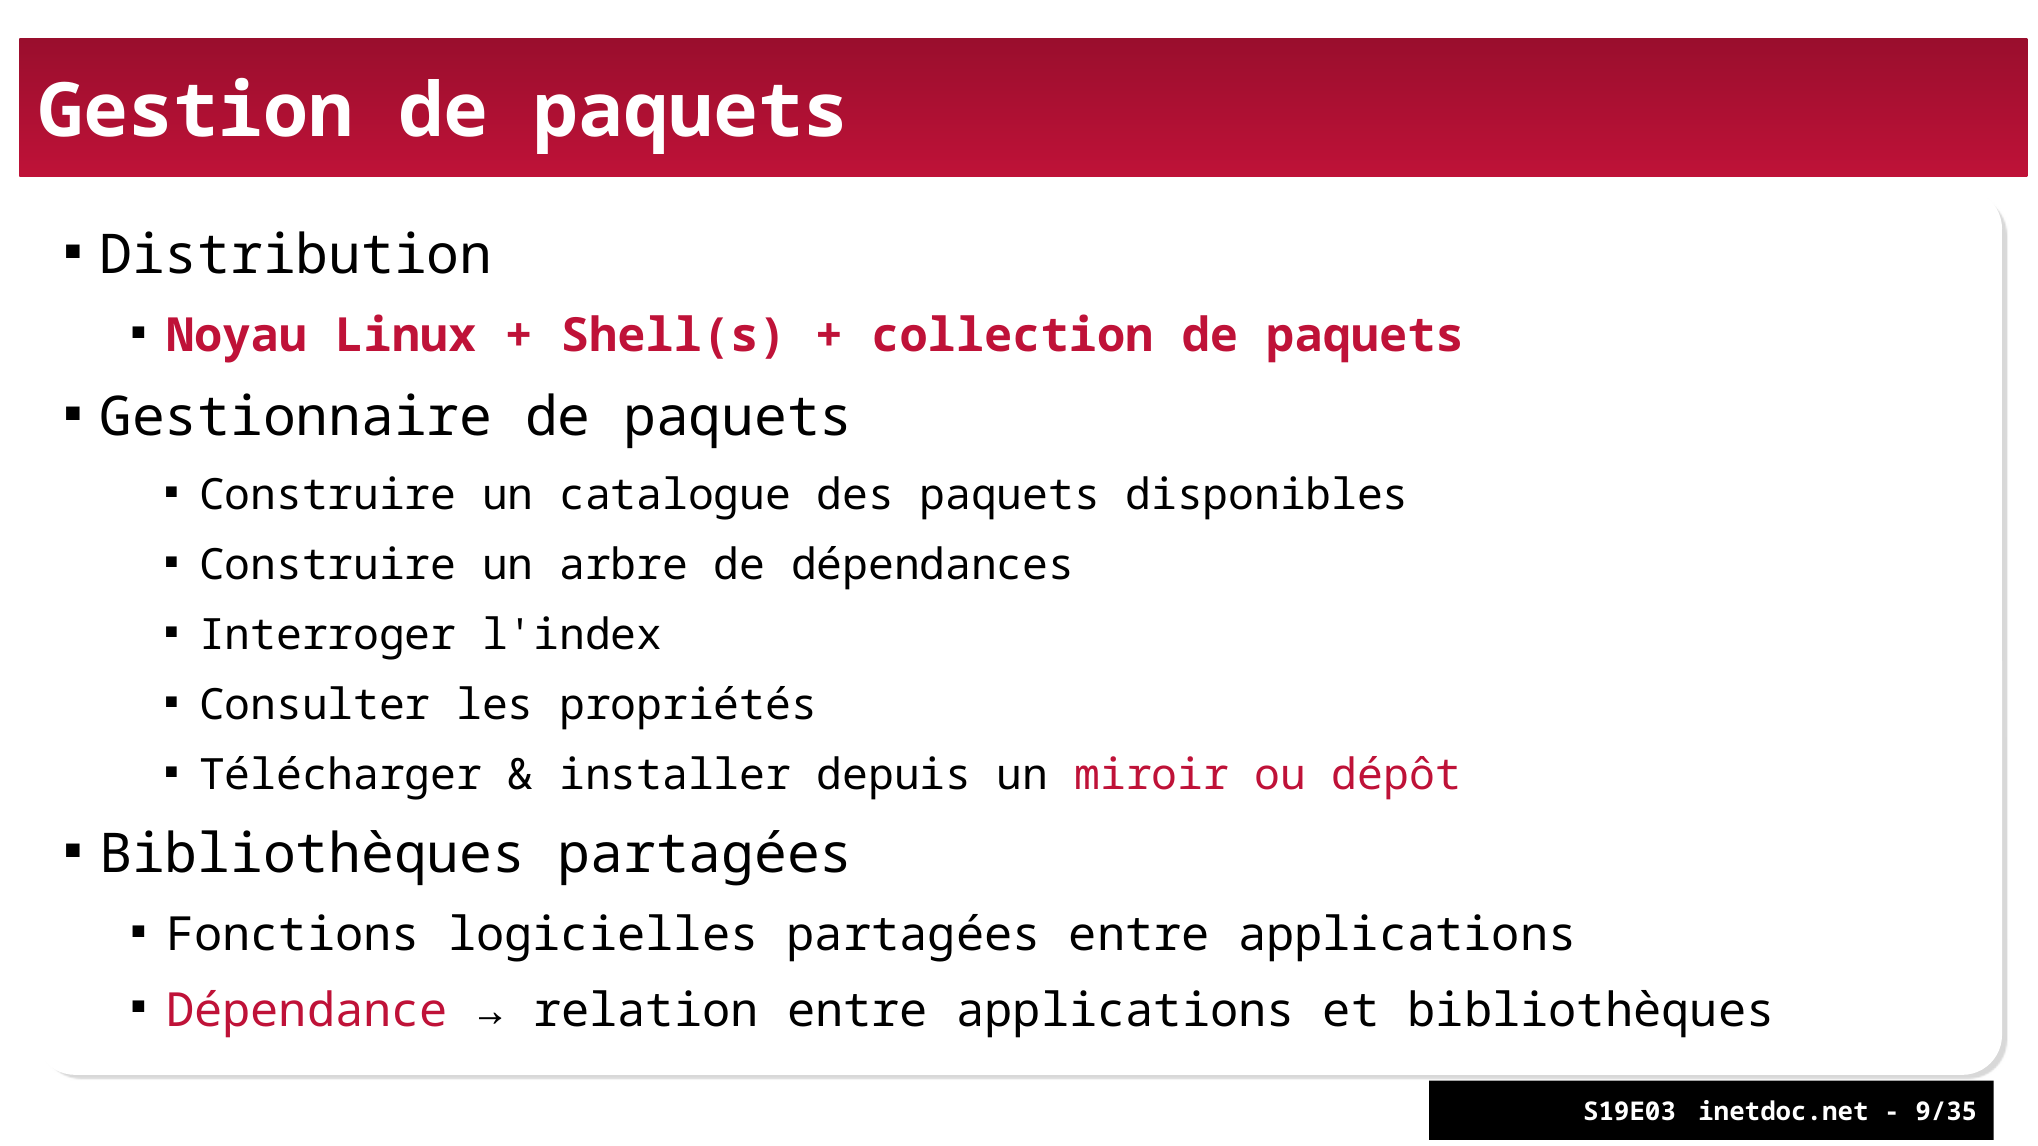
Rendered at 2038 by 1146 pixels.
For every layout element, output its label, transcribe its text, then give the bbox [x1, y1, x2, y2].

text_box Distribution Noyau Linux + Shell(s) + collection de paquets Gestionnaire de paquets Construire un catalogue des paquets disponibles Construire un arbre de dépendances Interroger l'index Consulter les propriétés Télécharger & installer depuis un miroir ou dépôt Bibliothèques partagées Fonctions logicielles partagées entre applications Dépendance → relation entre applications et bibliothèques [35, 188, 2003, 1075]
text_box Gestion de paquets [19, 38, 2028, 177]
text_box S19E03 inetdoc.net - <numéro>/35 [1429, 1080, 1994, 1140]
